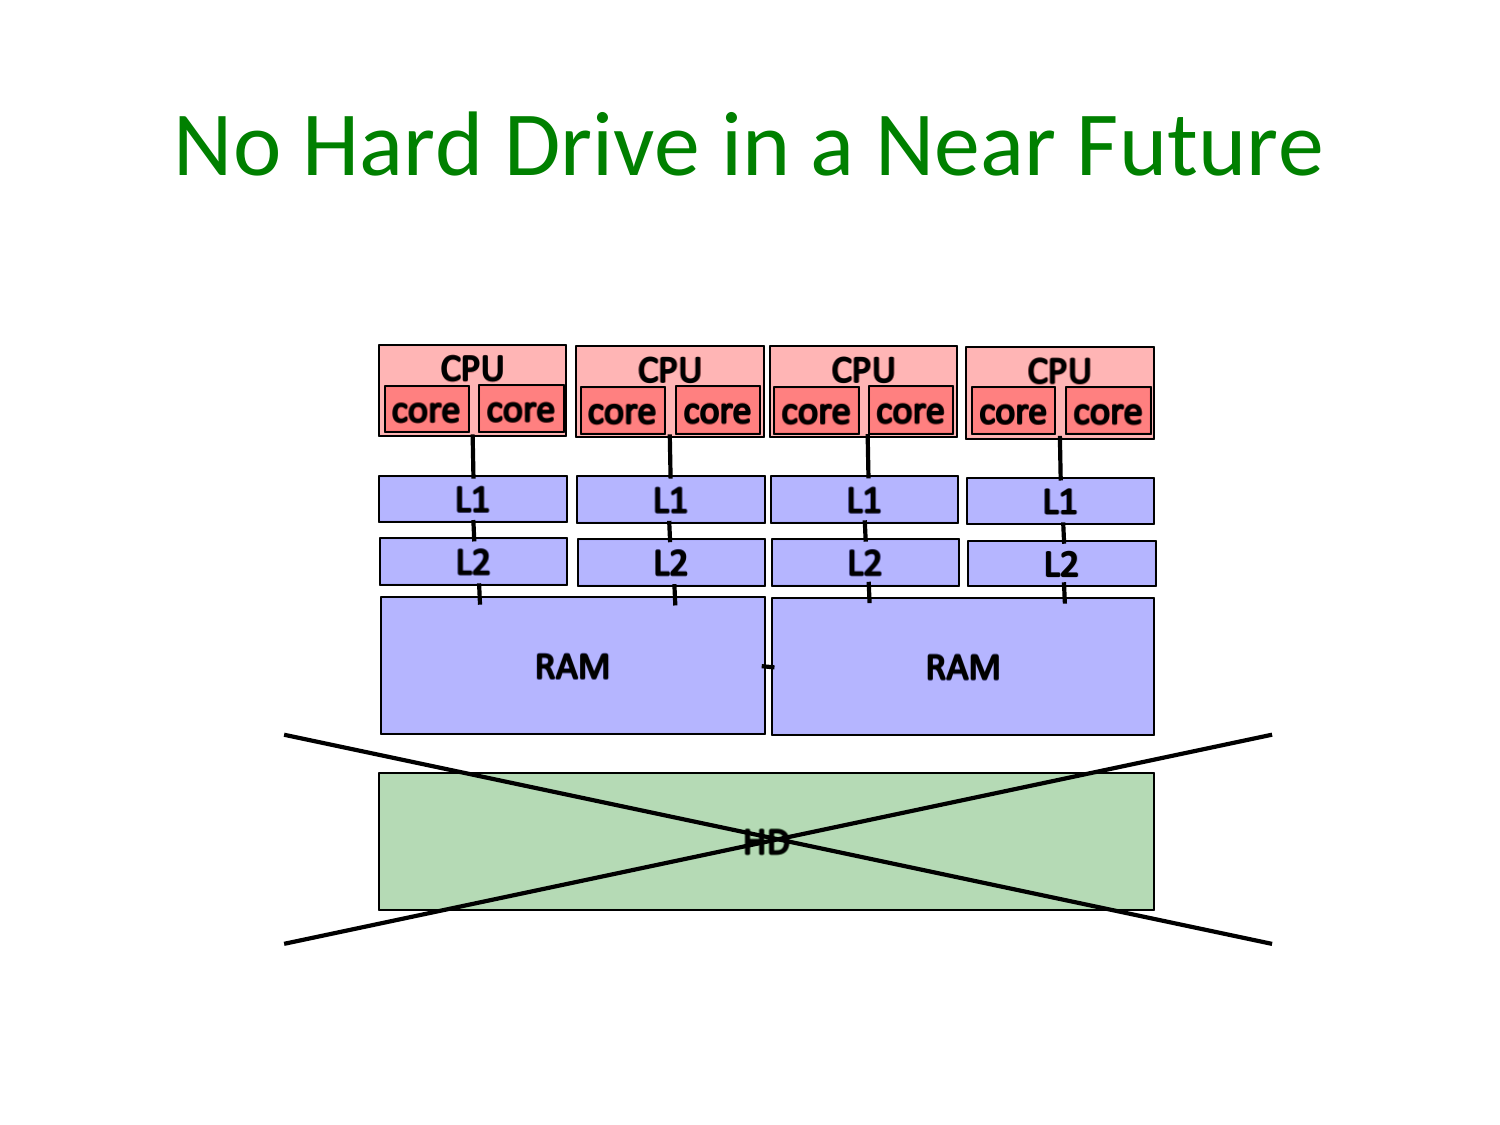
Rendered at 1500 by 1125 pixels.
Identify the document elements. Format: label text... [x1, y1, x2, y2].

picture [576, 475, 766, 524]
picture [455, 842, 1101, 911]
picture [378, 344, 567, 438]
picture [792, 772, 1155, 911]
picture [380, 596, 766, 735]
picture [378, 475, 568, 523]
picture [770, 475, 959, 524]
picture [379, 537, 568, 586]
picture [966, 477, 1155, 526]
picture [577, 538, 766, 588]
picture [475, 772, 1080, 836]
picture [575, 345, 765, 439]
picture [769, 345, 958, 439]
picture [965, 346, 1155, 440]
picture [771, 538, 960, 588]
picture [378, 772, 764, 911]
picture [967, 540, 1157, 588]
picture [771, 597, 1155, 736]
title No Hard Drive in a Near Future [75, 45, 1426, 233]
